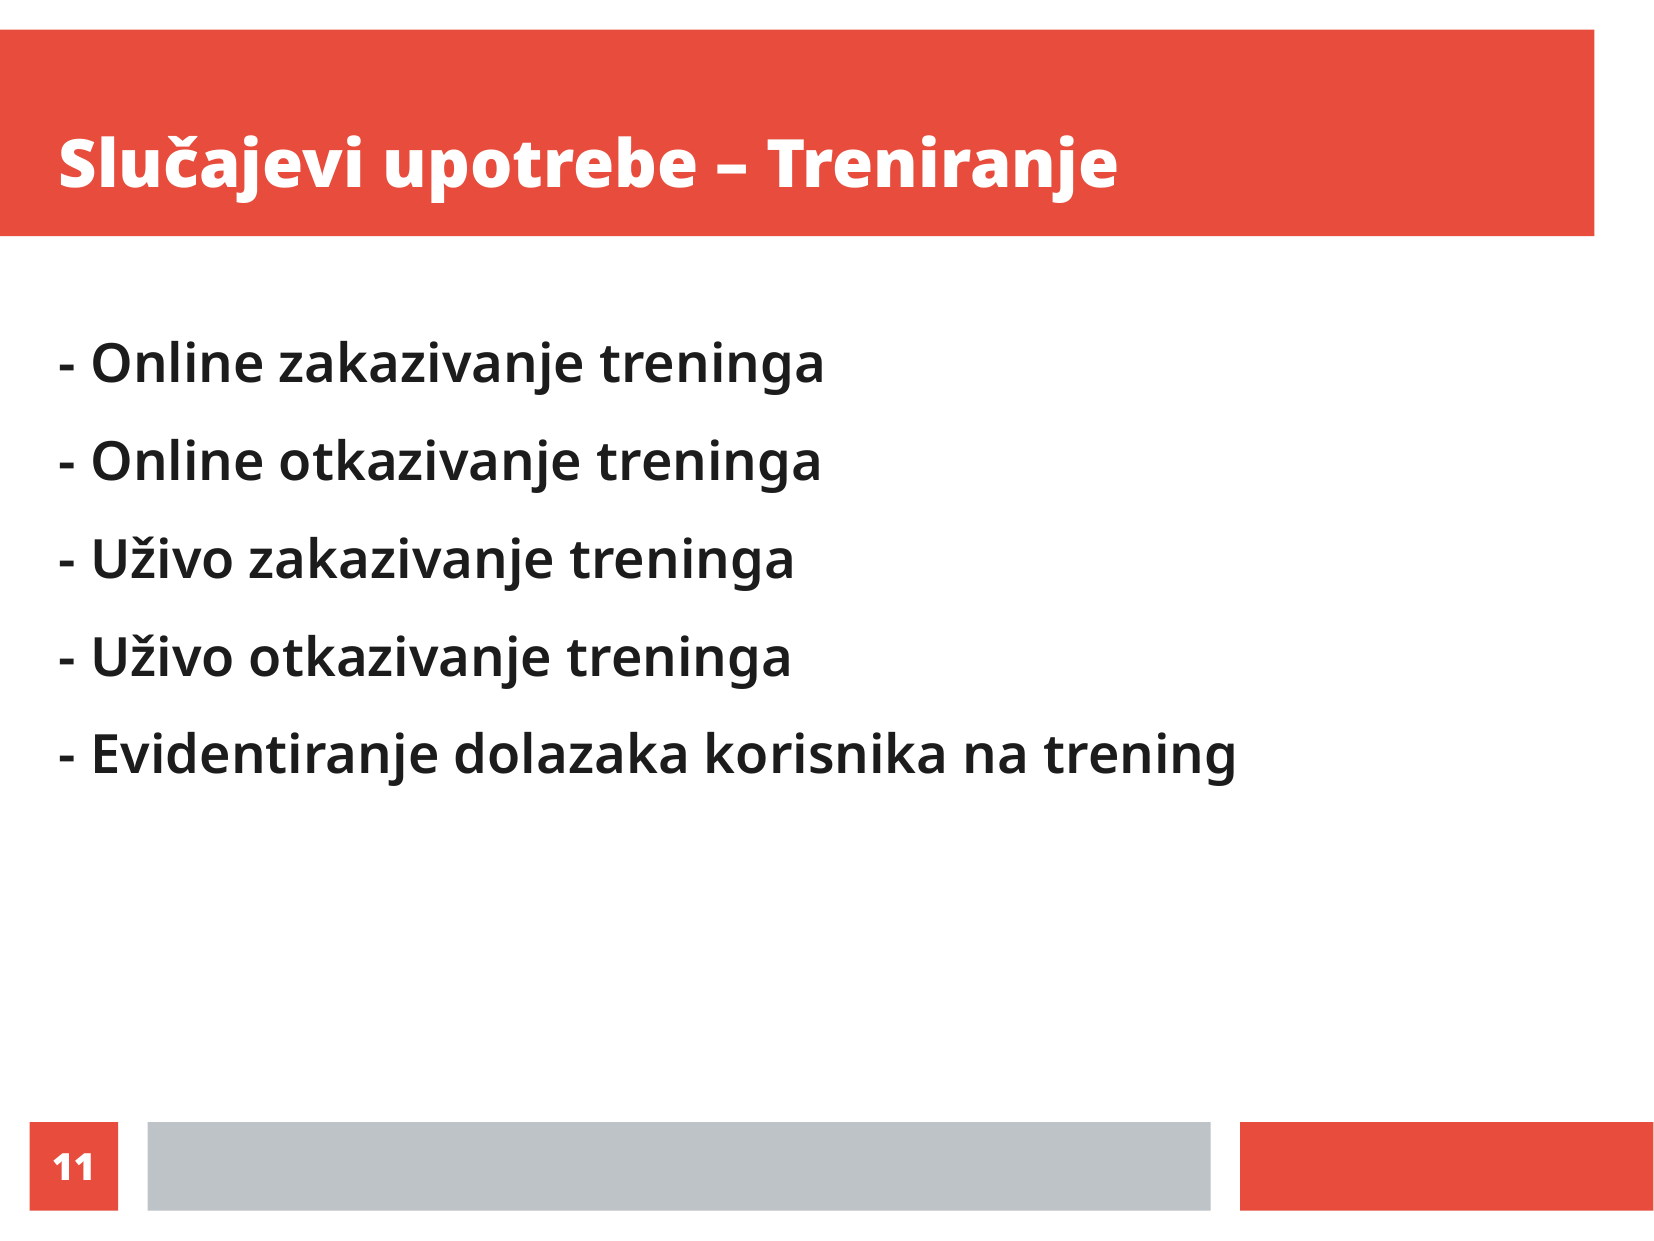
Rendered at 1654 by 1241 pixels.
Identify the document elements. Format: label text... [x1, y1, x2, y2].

list - Online zakazivanje treninga - Online otkazivanje treninga - Uživo zakazivanje treninga - Uživo otkazivanje treninga - Evidentiranje dolazaka korisnika na trening [59, 324, 1565, 1093]
title Slučajevi upotrebe – Treniranje [59, 59, 1595, 207]
